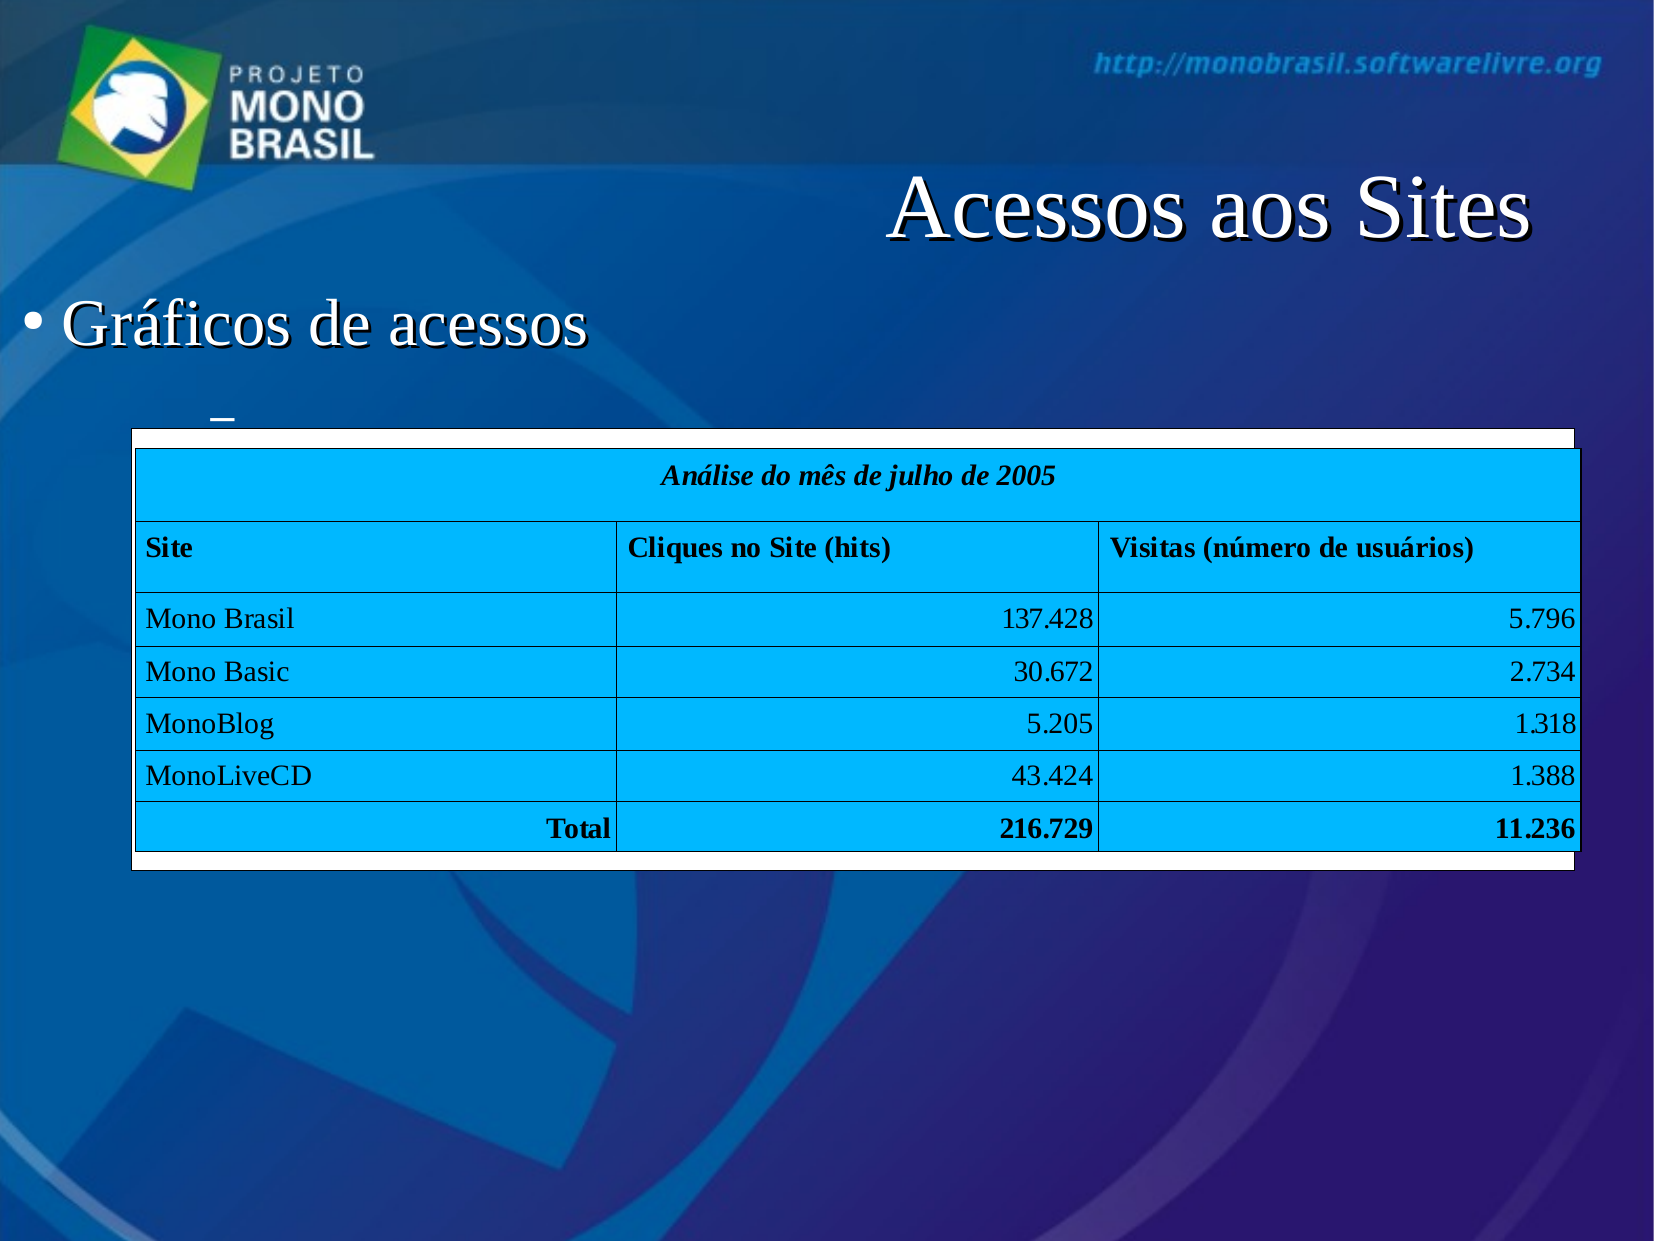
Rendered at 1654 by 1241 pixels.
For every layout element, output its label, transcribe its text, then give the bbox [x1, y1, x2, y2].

title Acessos aos Sites [121, 102, 1534, 285]
list Gráficos de acessos [21, 285, 1624, 1068]
text_box [131, 428, 1575, 871]
chart [135, 448, 1582, 852]
picture [0, 0, 1654, 1241]
